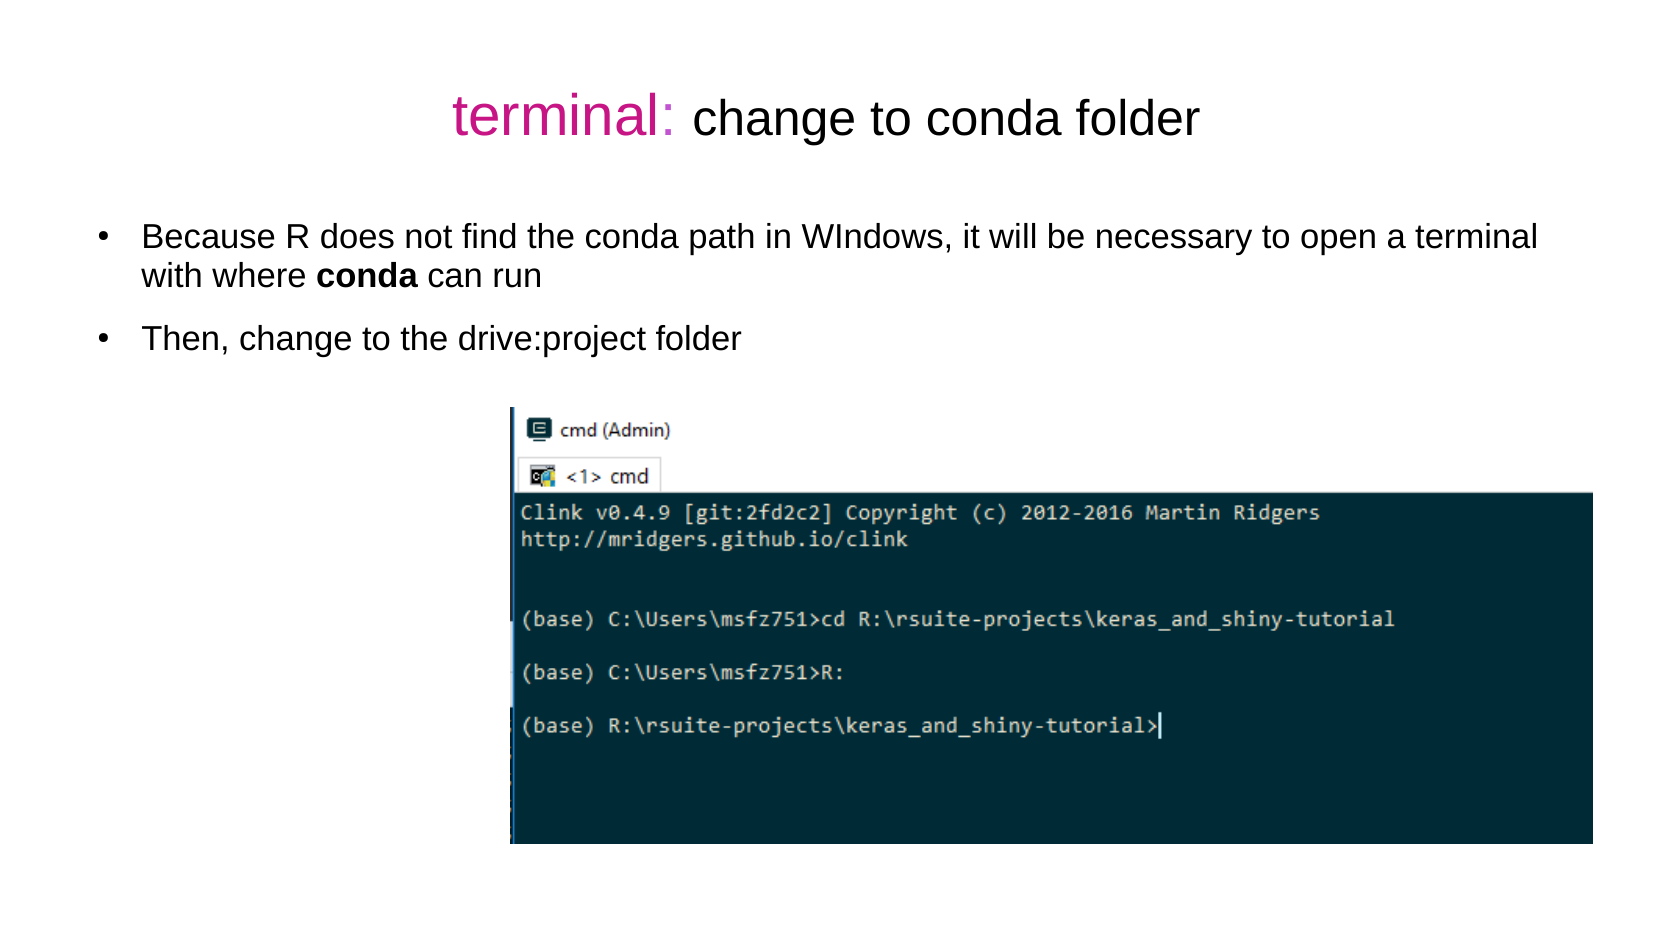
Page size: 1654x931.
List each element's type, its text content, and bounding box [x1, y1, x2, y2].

picture [623, 535, 633, 546]
picture [846, 535, 856, 546]
picture [772, 504, 781, 519]
picture [1097, 506, 1120, 519]
picture [523, 664, 531, 684]
picture [1034, 506, 1057, 519]
picture [534, 717, 556, 732]
picture [610, 612, 620, 626]
picture [1086, 611, 1095, 627]
picture [822, 665, 833, 679]
picture [1097, 611, 1108, 626]
picture [723, 669, 744, 679]
picture [1148, 615, 1156, 626]
picture [1009, 722, 1019, 732]
picture [834, 611, 844, 626]
picture [647, 665, 669, 679]
picture [859, 612, 870, 626]
picture [711, 611, 719, 627]
picture [635, 664, 644, 681]
picture [748, 532, 756, 546]
picture [809, 719, 819, 732]
picture [860, 531, 869, 546]
picture [535, 532, 544, 546]
picture [572, 615, 583, 626]
picture [687, 504, 693, 524]
picture [722, 506, 731, 519]
picture [847, 717, 858, 732]
picture [560, 669, 569, 679]
picture [647, 531, 656, 546]
picture [1184, 506, 1194, 519]
picture [998, 717, 1006, 732]
picture [947, 506, 956, 519]
picture [697, 719, 706, 732]
picture [1060, 612, 1069, 626]
picture [534, 664, 556, 679]
picture [798, 665, 808, 679]
picture [560, 615, 569, 626]
picture [1360, 611, 1369, 626]
picture [523, 611, 530, 630]
picture [586, 717, 592, 737]
title terminal: change to conda folder [82, 37, 1571, 193]
picture [1198, 504, 1206, 519]
picture [910, 504, 919, 519]
picture [935, 611, 944, 626]
picture [747, 611, 757, 626]
picture [585, 531, 594, 547]
picture [648, 722, 669, 732]
picture [784, 531, 795, 546]
picture [873, 722, 883, 732]
picture [1309, 615, 1319, 626]
picture [860, 509, 883, 524]
picture [947, 717, 956, 732]
picture [1248, 504, 1256, 519]
picture [973, 504, 981, 524]
picture [572, 669, 583, 679]
picture [609, 719, 620, 732]
picture [984, 615, 995, 630]
picture [897, 531, 908, 546]
picture [523, 717, 531, 737]
picture [824, 504, 830, 524]
picture [1234, 611, 1244, 626]
picture [1234, 506, 1245, 519]
picture [709, 722, 720, 732]
picture [810, 506, 820, 519]
picture [1021, 722, 1033, 737]
picture [1197, 611, 1206, 626]
picture [1023, 611, 1031, 630]
picture [959, 615, 970, 626]
picture [698, 669, 706, 679]
picture [884, 722, 894, 732]
picture [1209, 509, 1219, 519]
picture [1085, 722, 1095, 732]
picture [723, 615, 744, 626]
picture [598, 531, 606, 547]
picture [548, 532, 556, 546]
picture [1259, 615, 1269, 626]
picture [735, 531, 744, 546]
picture [610, 535, 620, 546]
picture [598, 509, 607, 519]
picture [1109, 615, 1120, 626]
picture [835, 531, 844, 547]
picture [922, 615, 931, 626]
picture [1385, 611, 1394, 626]
picture [922, 504, 944, 524]
picture [559, 535, 570, 551]
picture [710, 504, 719, 519]
picture [934, 722, 944, 732]
picture [1110, 717, 1119, 732]
picture [659, 535, 695, 551]
picture [1298, 509, 1319, 519]
picture [572, 722, 583, 732]
picture [1034, 615, 1056, 626]
picture [522, 506, 533, 519]
picture [1284, 509, 1295, 519]
picture [773, 717, 781, 737]
picture [635, 717, 645, 734]
picture [534, 611, 556, 626]
picture [710, 664, 719, 681]
picture [636, 611, 645, 627]
picture [1322, 612, 1331, 626]
picture [672, 615, 695, 626]
picture [698, 535, 706, 546]
picture [1172, 615, 1181, 626]
picture [1059, 722, 1069, 732]
list Because R does not find the conda path in WIndows, it will be necessary to open a terminal with where conda can run Then, change to the drive:project folder [82, 217, 1571, 361]
picture [884, 535, 894, 546]
picture [1184, 615, 1194, 626]
picture [698, 615, 706, 626]
picture [587, 611, 592, 630]
picture [773, 612, 782, 626]
picture [734, 722, 745, 737]
picture [998, 615, 1020, 626]
picture [1223, 615, 1231, 626]
picture [984, 509, 994, 519]
picture [798, 612, 807, 626]
picture [647, 612, 669, 626]
picture [898, 615, 919, 626]
picture [835, 717, 845, 734]
picture [859, 722, 870, 732]
picture [873, 531, 881, 546]
picture [921, 722, 931, 732]
picture [886, 611, 895, 627]
picture [1085, 506, 1095, 519]
picture [548, 504, 556, 519]
picture [812, 614, 831, 626]
picture [559, 509, 569, 519]
picture [785, 612, 794, 626]
picture [1098, 722, 1108, 732]
picture [797, 509, 806, 519]
picture [1146, 506, 1169, 519]
picture [1372, 615, 1382, 626]
picture [784, 722, 806, 732]
picture [1134, 615, 1144, 626]
picture [847, 506, 857, 519]
picture [672, 669, 695, 679]
picture [747, 506, 757, 519]
picture [760, 615, 769, 626]
picture [760, 669, 769, 679]
picture [884, 509, 895, 524]
picture [772, 535, 781, 546]
picture [1060, 506, 1070, 519]
picture [1135, 717, 1144, 732]
picture [586, 664, 592, 684]
picture [1149, 720, 1156, 732]
picture [1259, 504, 1269, 519]
picture [635, 531, 644, 546]
picture [510, 407, 1593, 844]
picture [947, 612, 956, 626]
picture [1272, 509, 1283, 524]
picture [685, 717, 694, 732]
picture [722, 535, 733, 551]
picture [634, 506, 645, 519]
picture [1173, 509, 1183, 519]
picture [1272, 615, 1283, 630]
picture [1123, 615, 1133, 626]
picture [1022, 506, 1033, 519]
picture [785, 506, 795, 519]
picture [1121, 722, 1131, 732]
picture [522, 531, 531, 546]
picture [1047, 719, 1056, 732]
picture [760, 504, 770, 519]
picture [535, 504, 544, 519]
picture [810, 531, 819, 546]
picture [785, 665, 794, 679]
picture [610, 665, 620, 679]
picture [572, 504, 583, 519]
picture [747, 664, 758, 679]
picture [759, 531, 769, 546]
picture [984, 717, 994, 732]
picture [1072, 719, 1081, 732]
picture [1073, 615, 1081, 626]
picture [973, 722, 981, 732]
picture [697, 509, 708, 524]
picture [672, 722, 681, 732]
picture [560, 722, 569, 732]
picture [812, 667, 819, 679]
picture [1248, 611, 1256, 626]
picture [898, 509, 908, 519]
picture [748, 722, 770, 732]
picture [1122, 506, 1133, 519]
picture [999, 504, 1005, 524]
picture [773, 665, 781, 679]
picture [898, 722, 906, 732]
picture [660, 506, 670, 519]
picture [822, 535, 833, 546]
picture [823, 722, 831, 732]
picture [1335, 615, 1358, 626]
picture [609, 506, 620, 519]
picture [1297, 612, 1306, 626]
